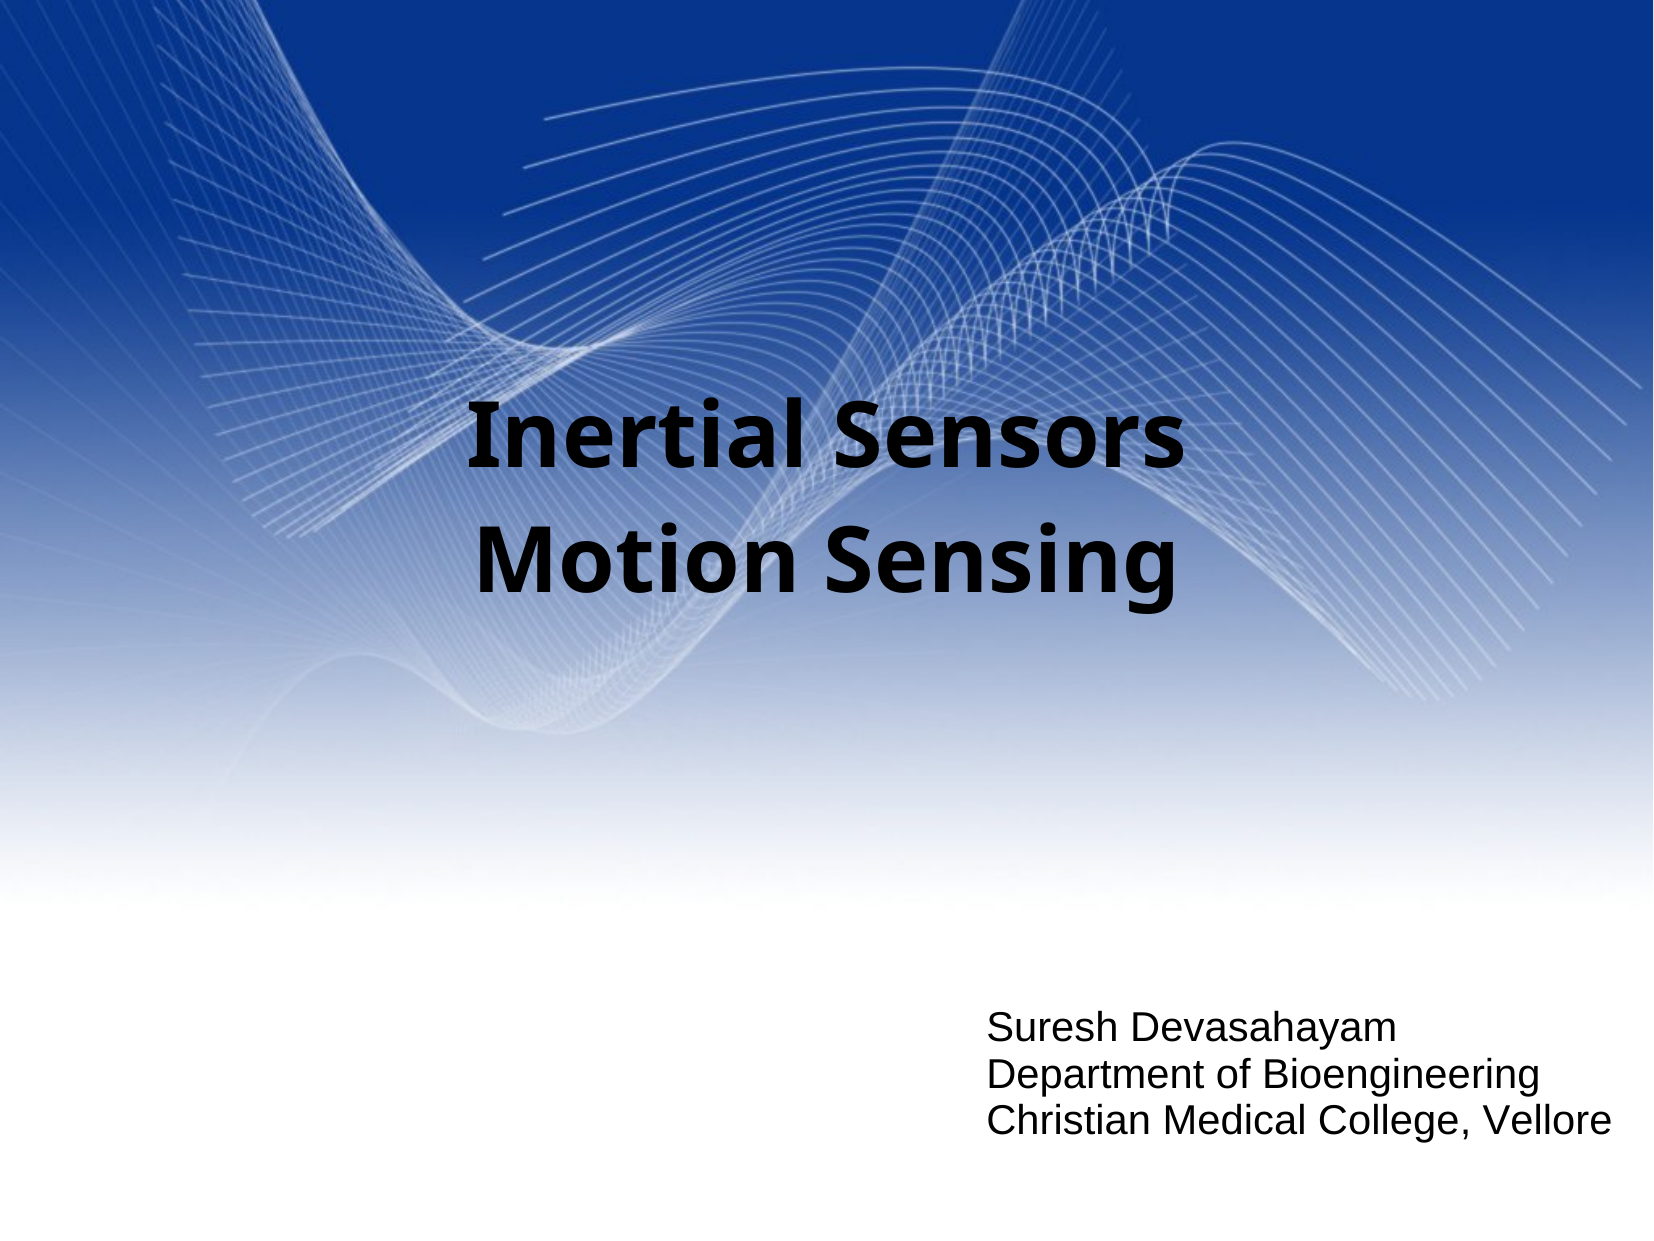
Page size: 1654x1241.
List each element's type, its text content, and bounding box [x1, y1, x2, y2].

list Suresh Devasahayam Department of Bioengineering Christian Medical College, Vellore [915, 1003, 1625, 1192]
title Inertial Sensors Motion Sensing [0, 368, 1653, 872]
picture [0, 0, 1654, 1241]
